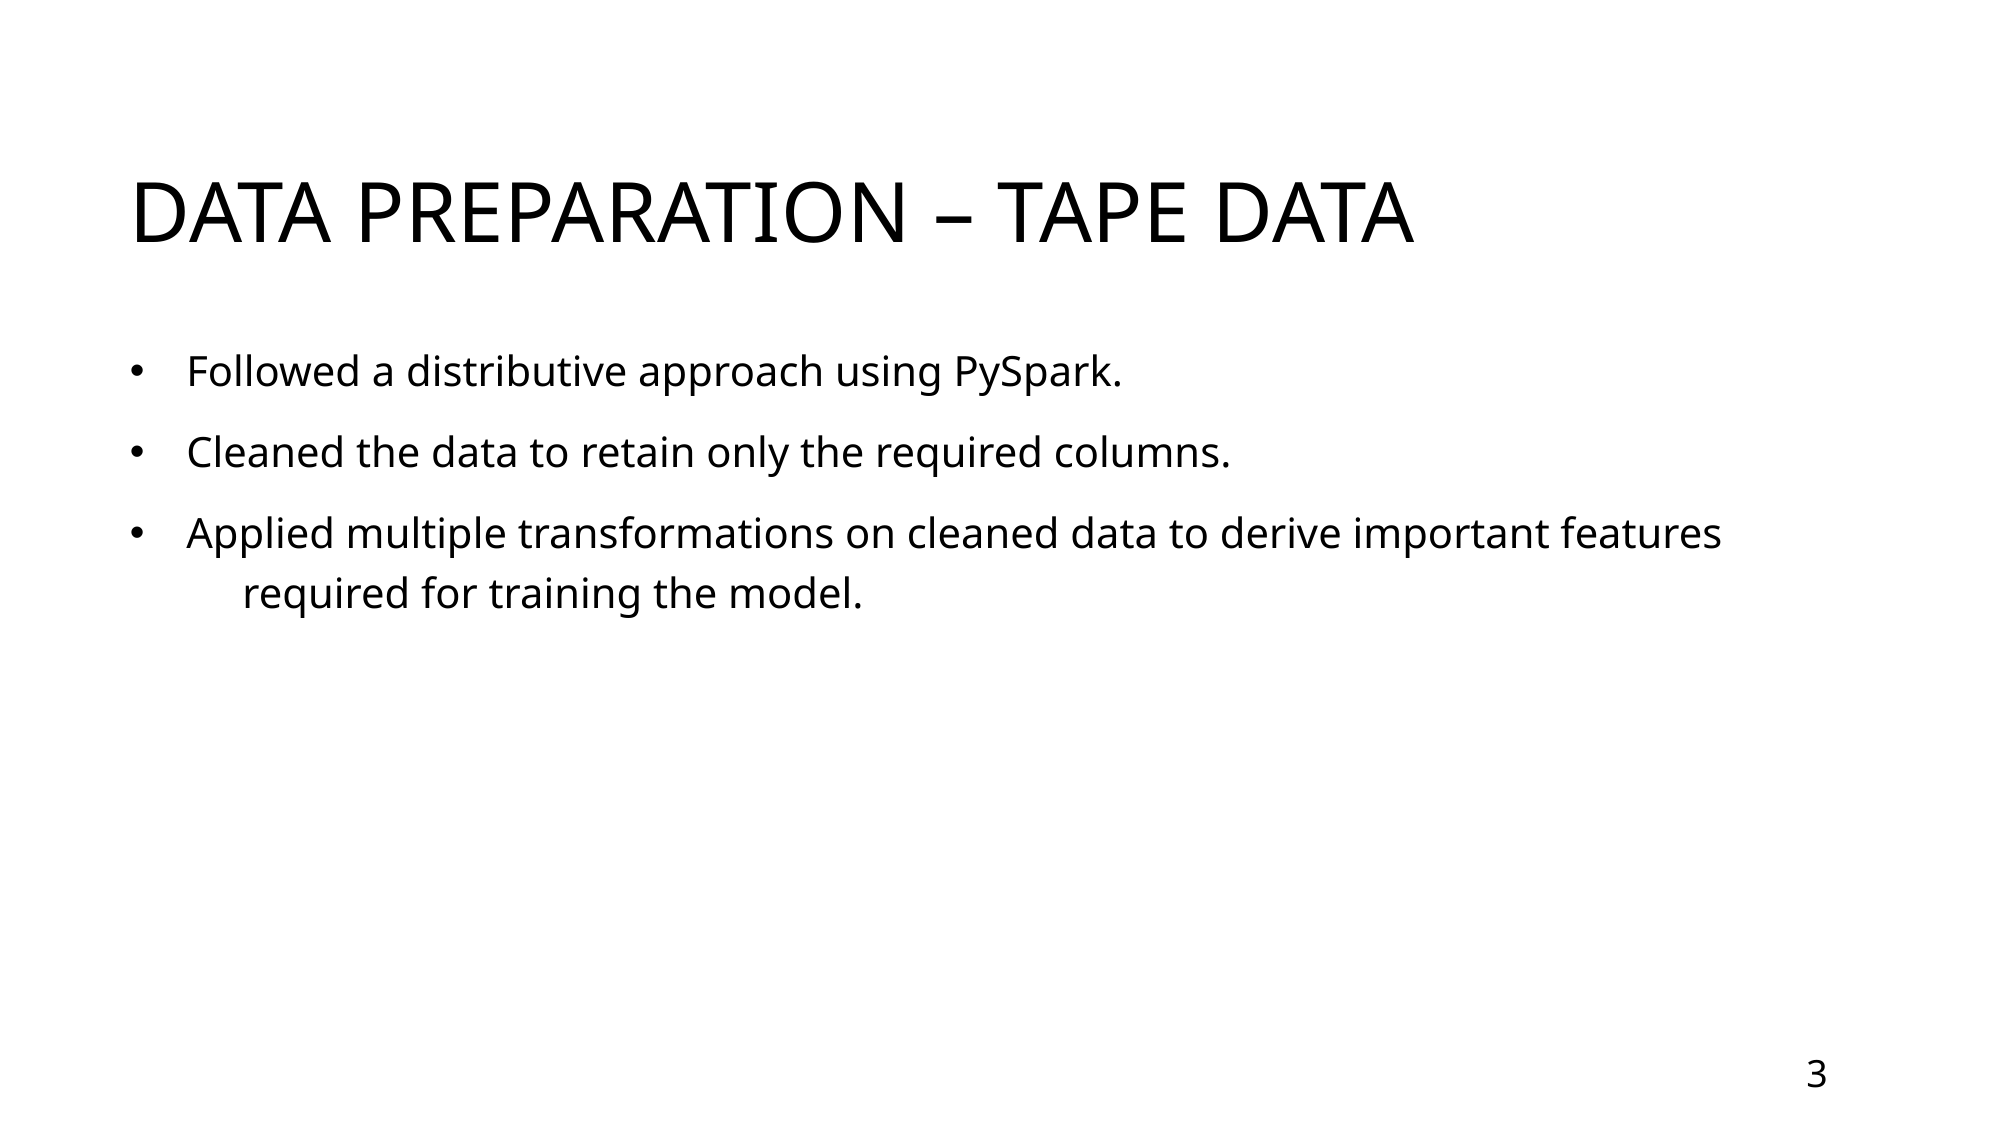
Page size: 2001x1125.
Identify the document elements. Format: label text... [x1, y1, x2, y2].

list Followed a distributive approach using PySpark. Cleaned the data to retain only the required columns. Applied multiple transformations on cleaned data to derive important features required for training the model. [114, 327, 1869, 973]
slide_number 3 [1791, 1042, 1902, 1103]
title Data Preparation – tape data [114, 151, 1869, 327]
